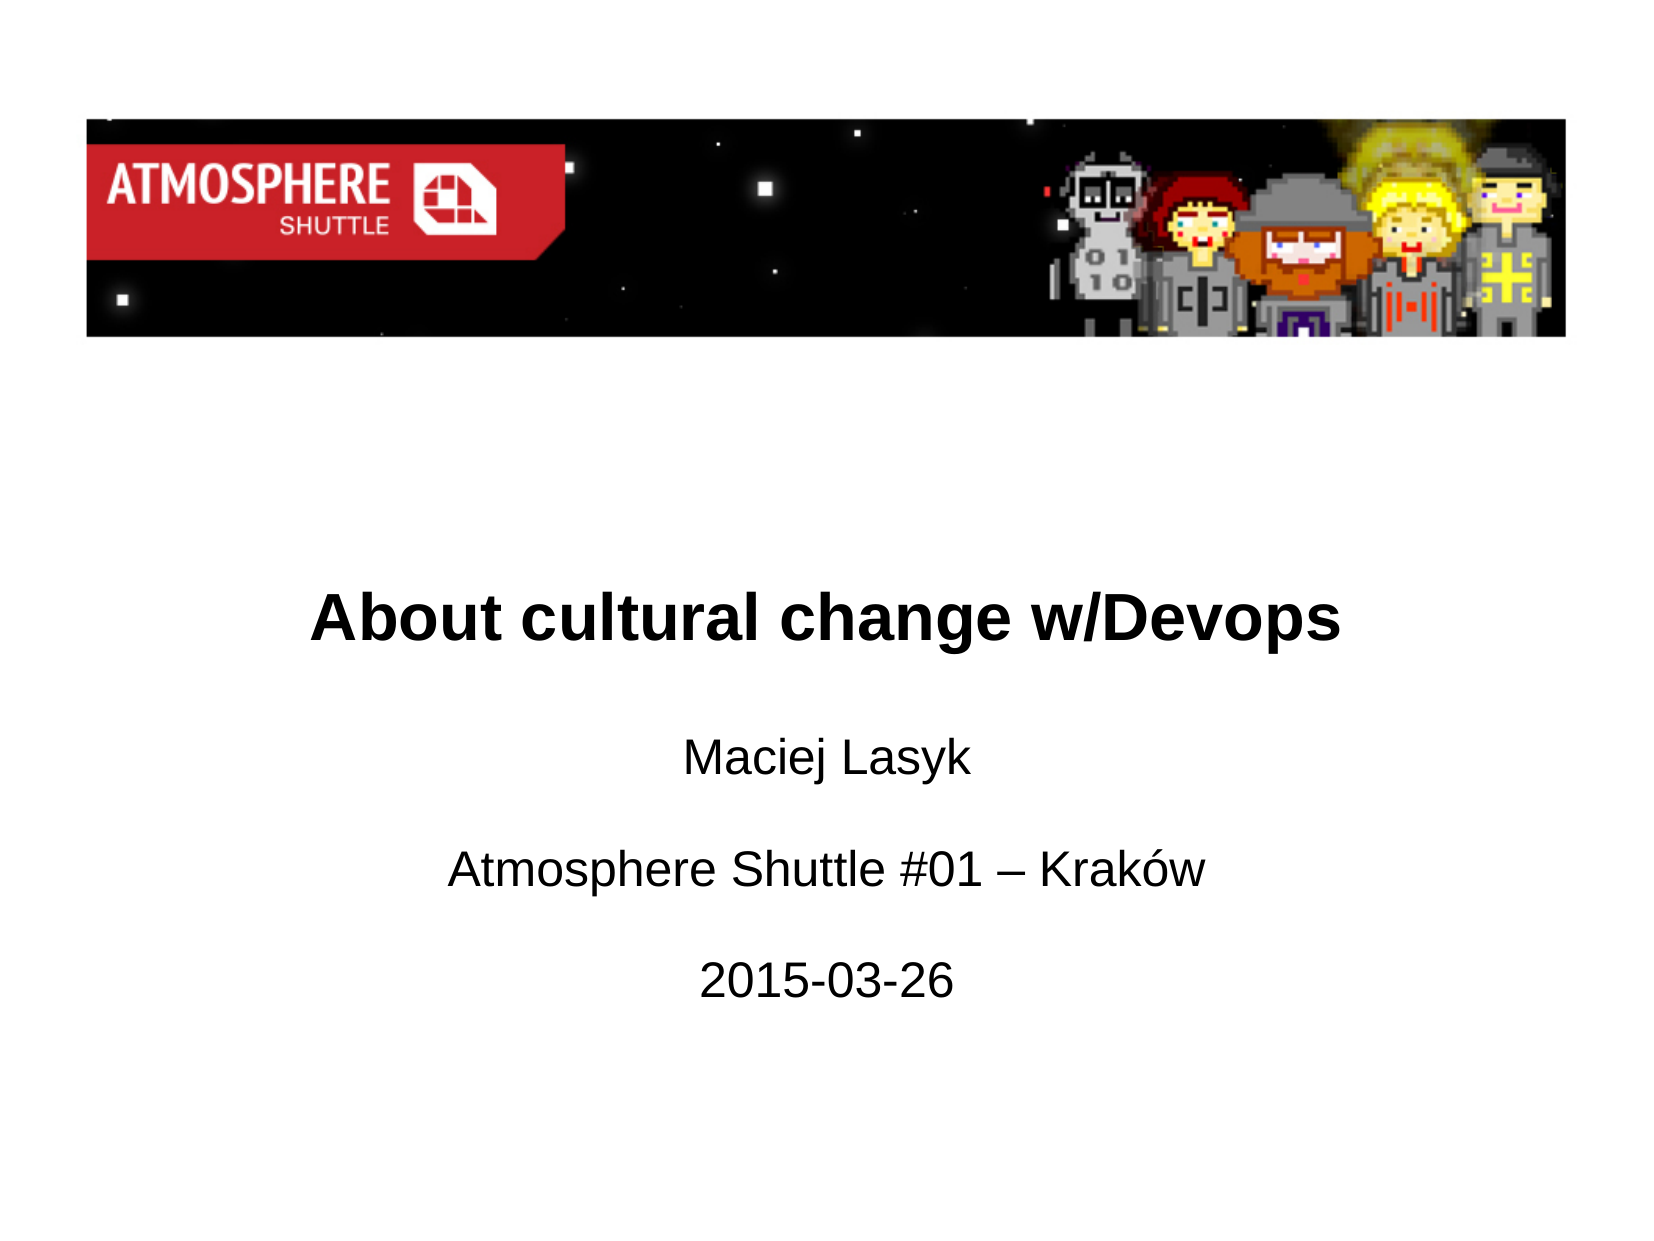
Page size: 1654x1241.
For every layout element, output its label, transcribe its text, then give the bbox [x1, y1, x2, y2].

picture [76, 110, 1577, 346]
subtitle About cultural change w/Devops Maciej Lasyk Atmosphere Shuttle #01 – Kraków 2015-03-26 [262, 561, 1391, 1027]
